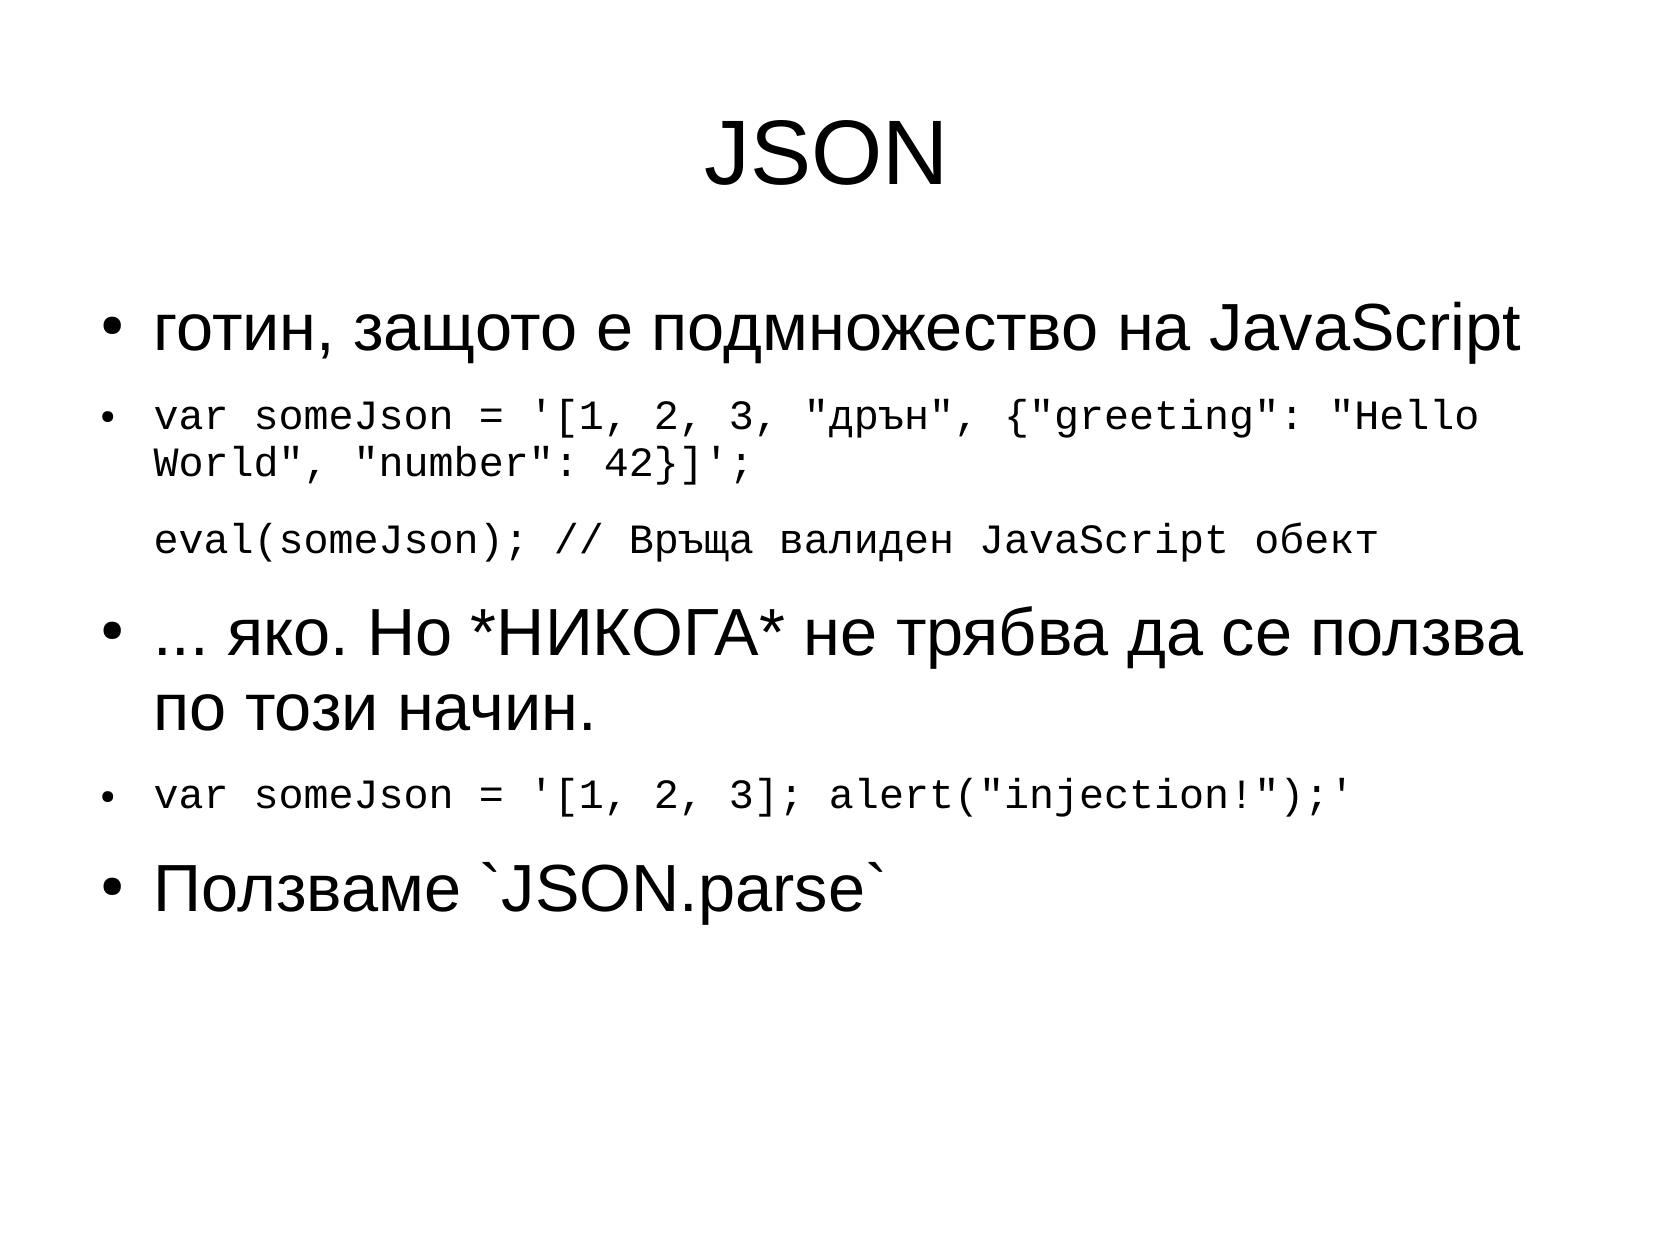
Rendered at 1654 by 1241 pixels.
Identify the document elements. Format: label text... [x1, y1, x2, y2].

title JSON [82, 49, 1571, 257]
list готин, защото е подмножество на JavaScript var someJson = '[1, 2, 3, "дрън", {"greeting": "Hello World", "number": 42}]'; eval(someJson); // Връща валиден JavaScript обект ... яко. Но *НИКОГА* не трябва да се ползва по този начин. var someJson = '[1, 2, 3]; alert("injection!");' Ползваме `JSON.parse` [82, 290, 1571, 1010]
